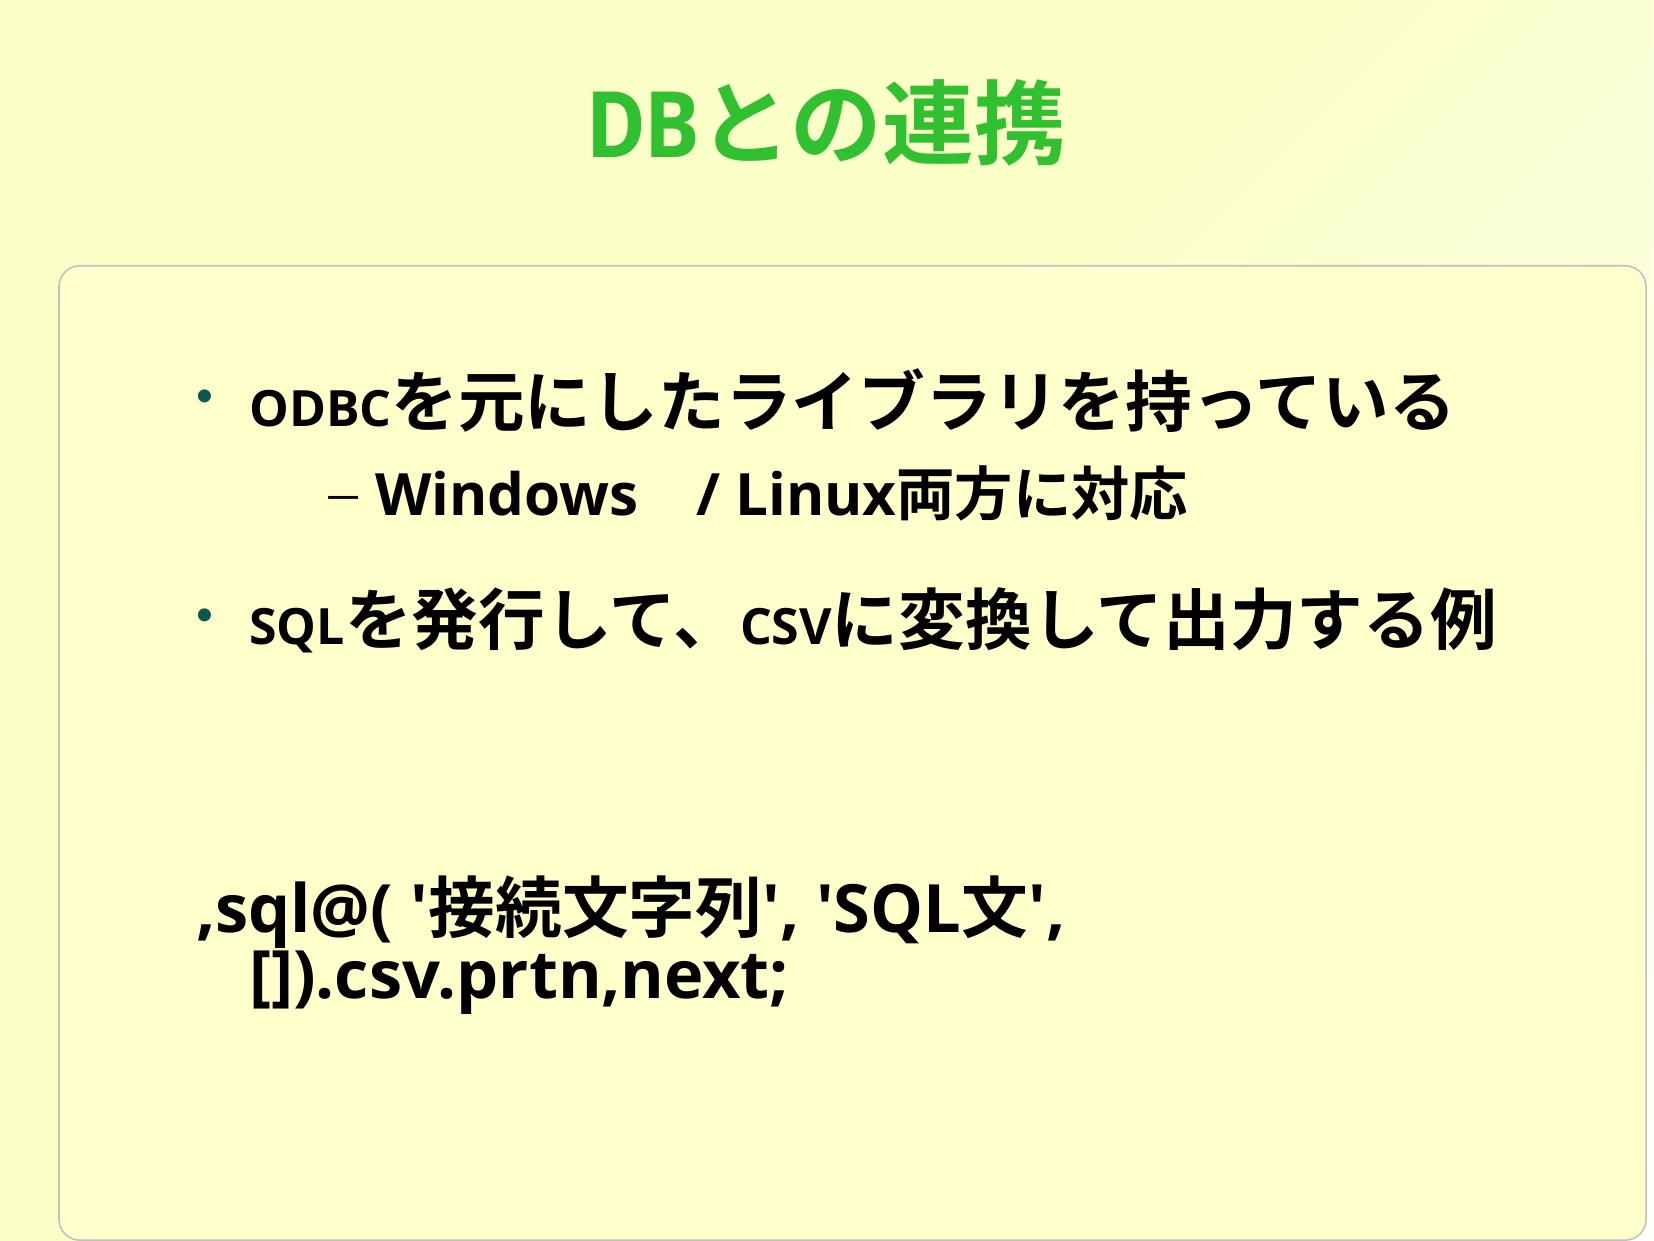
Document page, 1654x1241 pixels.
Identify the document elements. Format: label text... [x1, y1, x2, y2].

title DBとの連携 [121, 19, 1534, 227]
list ODBCを元にしたライブラリを持っている Windows / Linux両方に対応 SQLを発行して、CSVに変換して出力する例 ,sql@( '接続文字列', 'SQL文',[]).csv.prtn,next; [178, 364, 1570, 1147]
